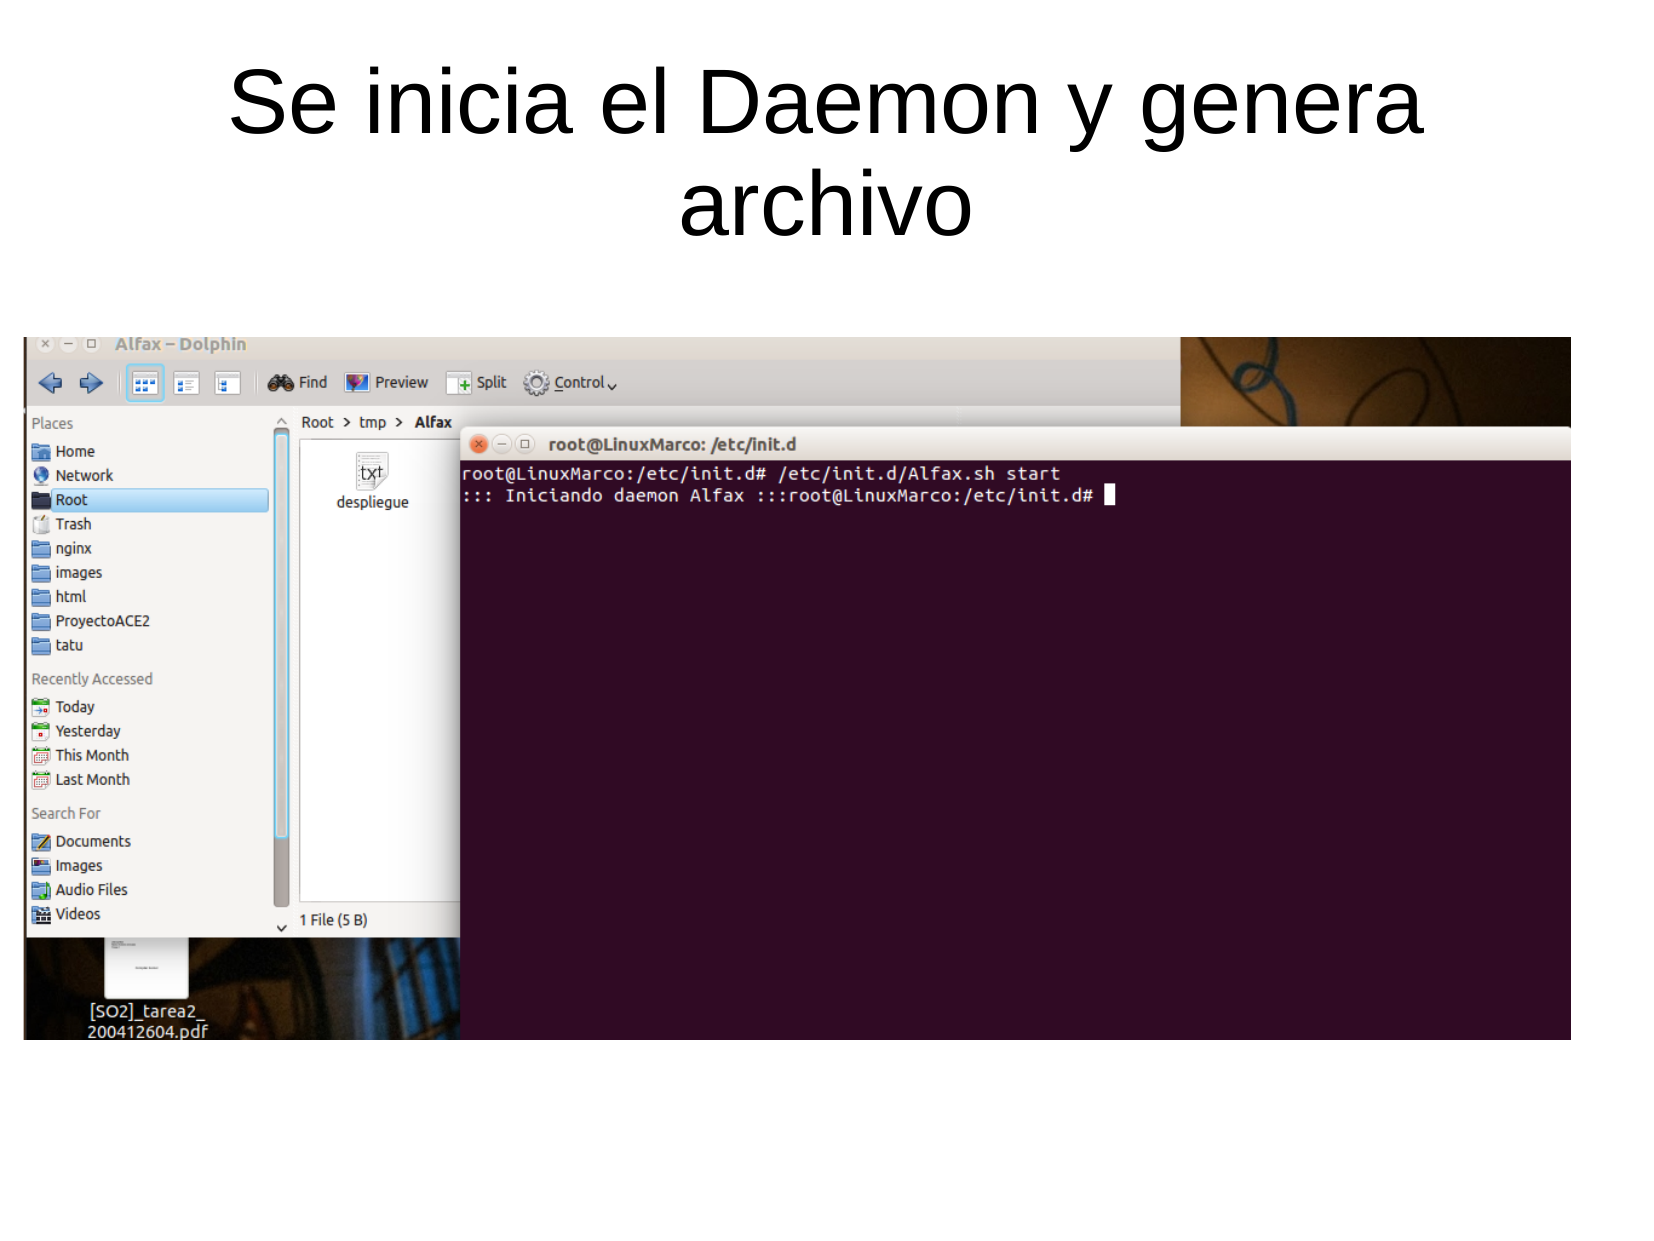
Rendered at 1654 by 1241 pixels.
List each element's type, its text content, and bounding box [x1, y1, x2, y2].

picture [23, 337, 1571, 1040]
title Se inicia el Daemon y genera archivo [82, 49, 1571, 257]
